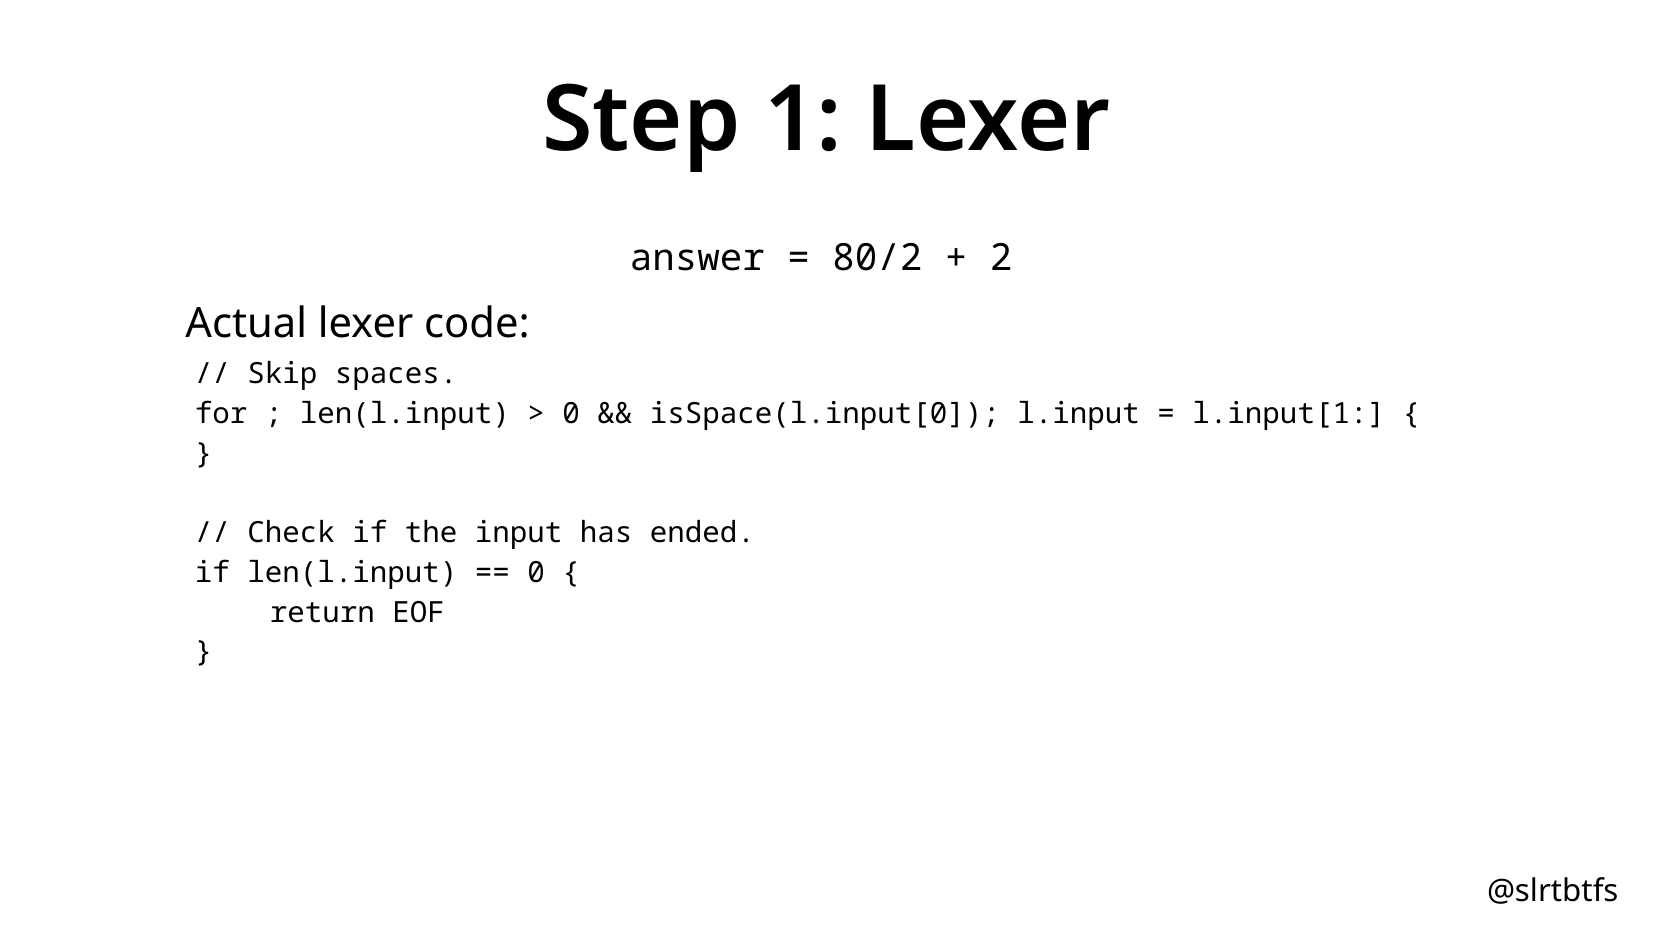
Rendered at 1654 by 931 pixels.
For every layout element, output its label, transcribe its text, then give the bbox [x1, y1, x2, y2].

text_box Actual lexer code: [170, 285, 516, 353]
text_box // Skip spaces. for ; len(l.input) > 0 && isSpace(l.input[0]); l.input = l.input[1:] { } // Check if the input has ended. if len(l.input) == 0 { return EOF } [180, 345, 1435, 928]
text_box answer = 80/2 + 2 [615, 222, 1028, 286]
title Step 1: Lexer [82, 37, 1571, 193]
